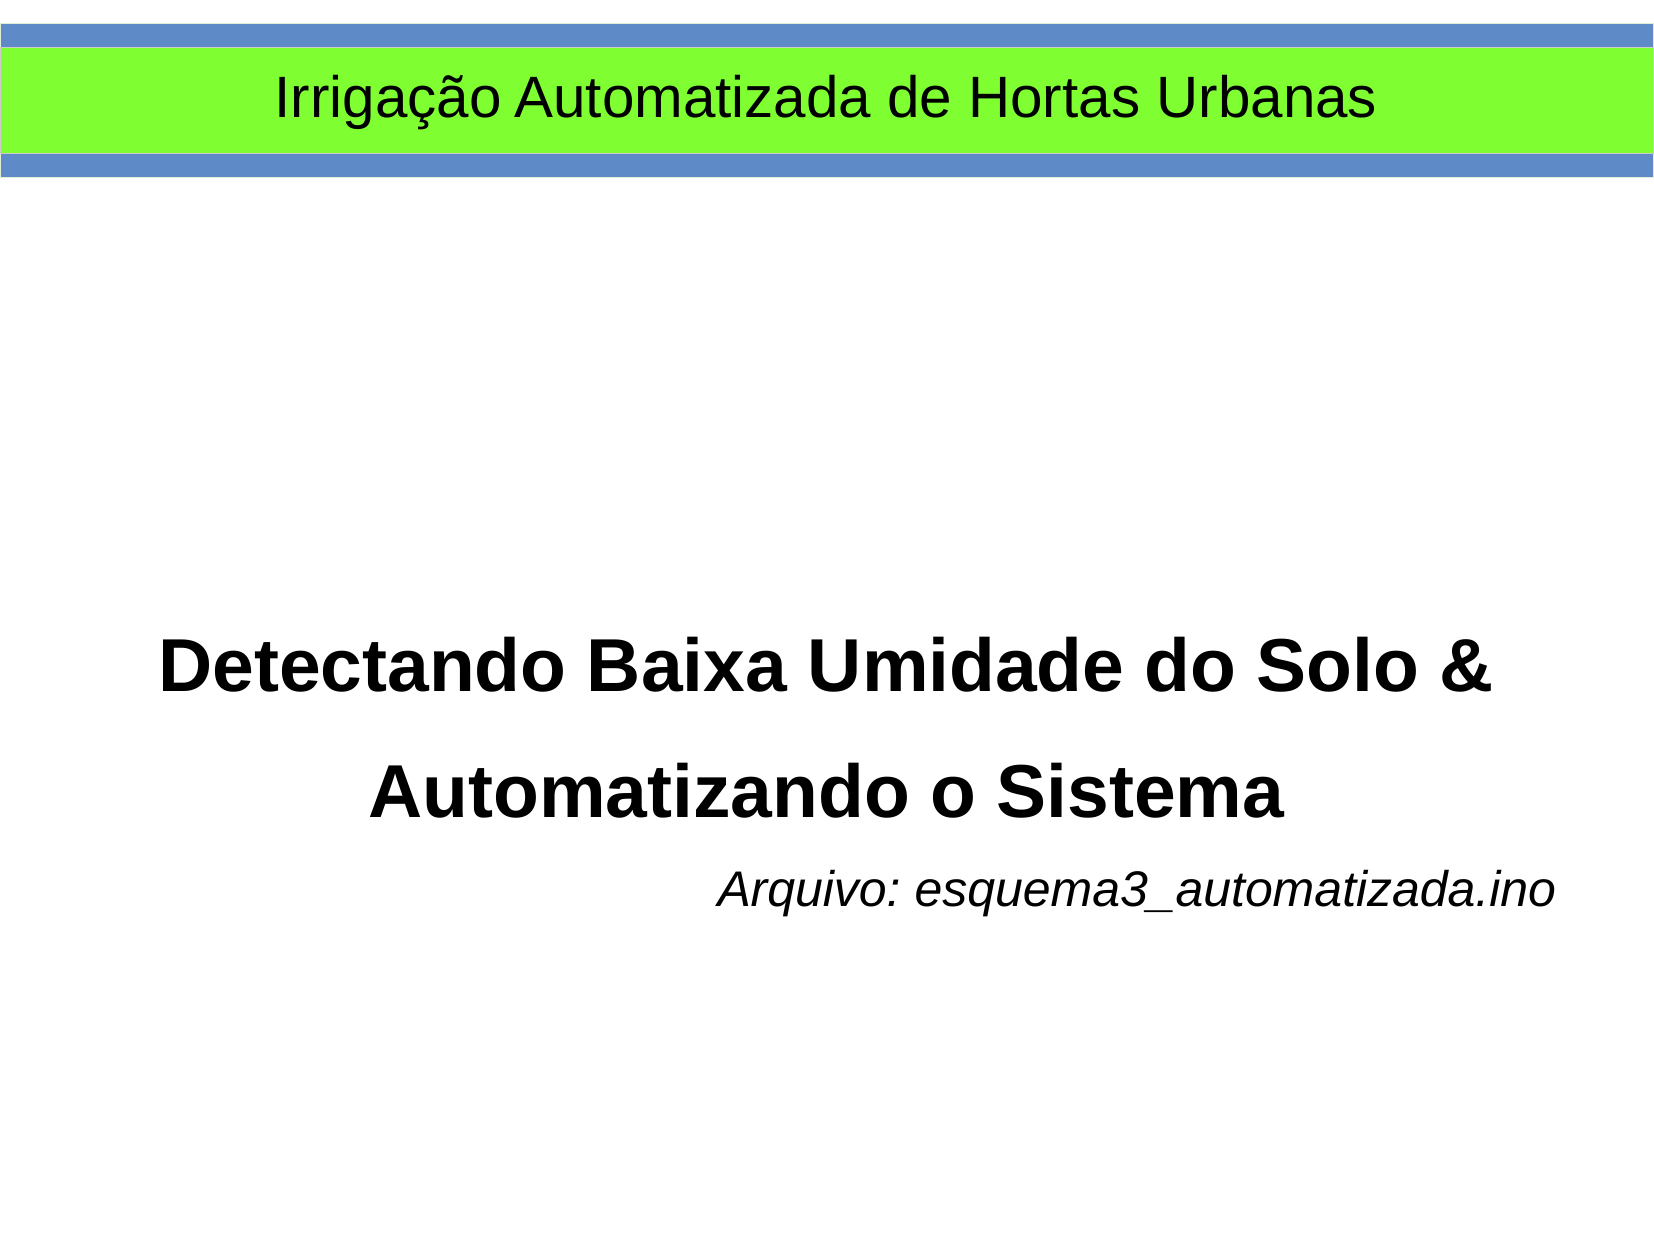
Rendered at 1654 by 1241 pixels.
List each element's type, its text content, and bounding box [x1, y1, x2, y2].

text_box Detectando Baixa Umidade do Solo & Automatizando o Sistema Arquivo: esquema3_automatizada.ino [82, 574, 1571, 882]
title Irrigação Automatizada de Hortas Urbanas [200, 41, 1512, 154]
text_box [0, 23, 1654, 178]
